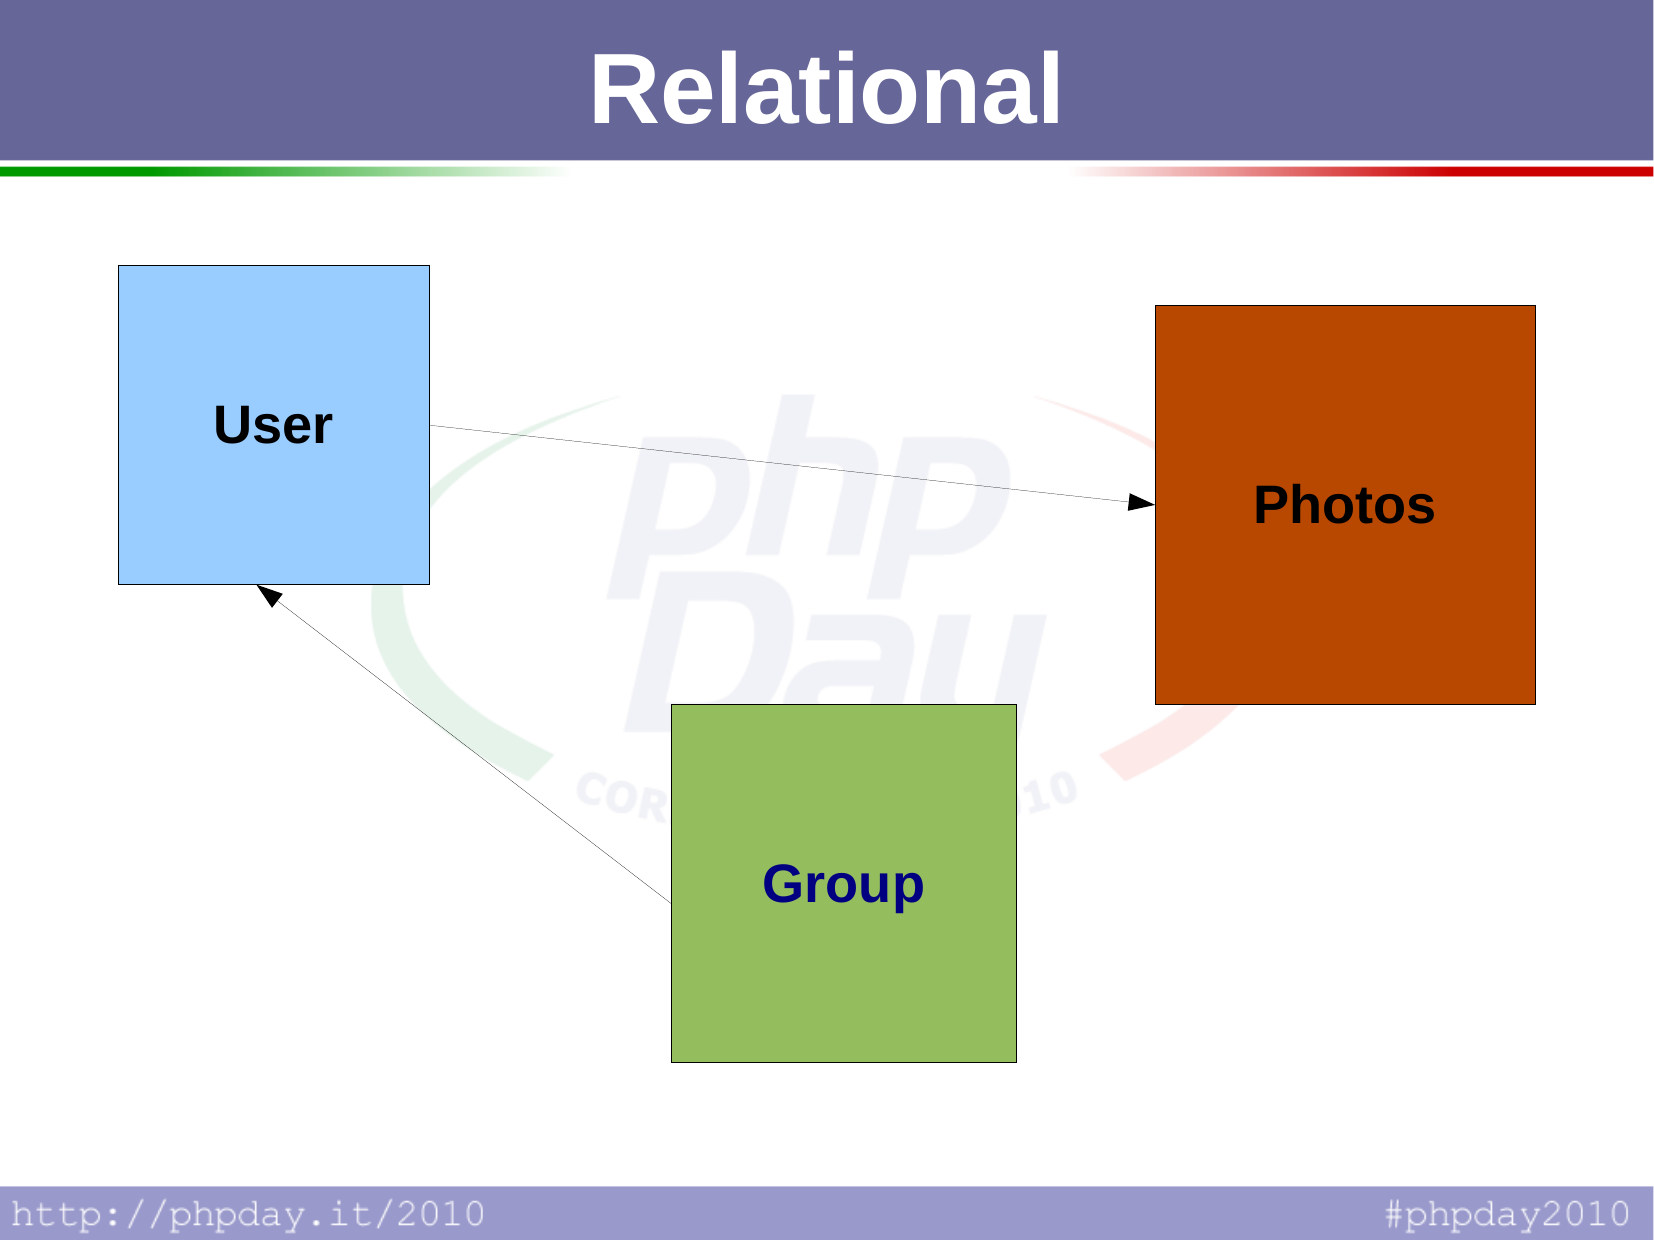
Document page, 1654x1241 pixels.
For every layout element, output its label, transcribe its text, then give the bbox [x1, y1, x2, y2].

picture [0, 0, 1654, 1240]
title Relational [29, 0, 1625, 178]
text_box Group [671, 704, 1017, 1063]
text_box Photos [1155, 305, 1536, 705]
text_box User [118, 265, 430, 585]
